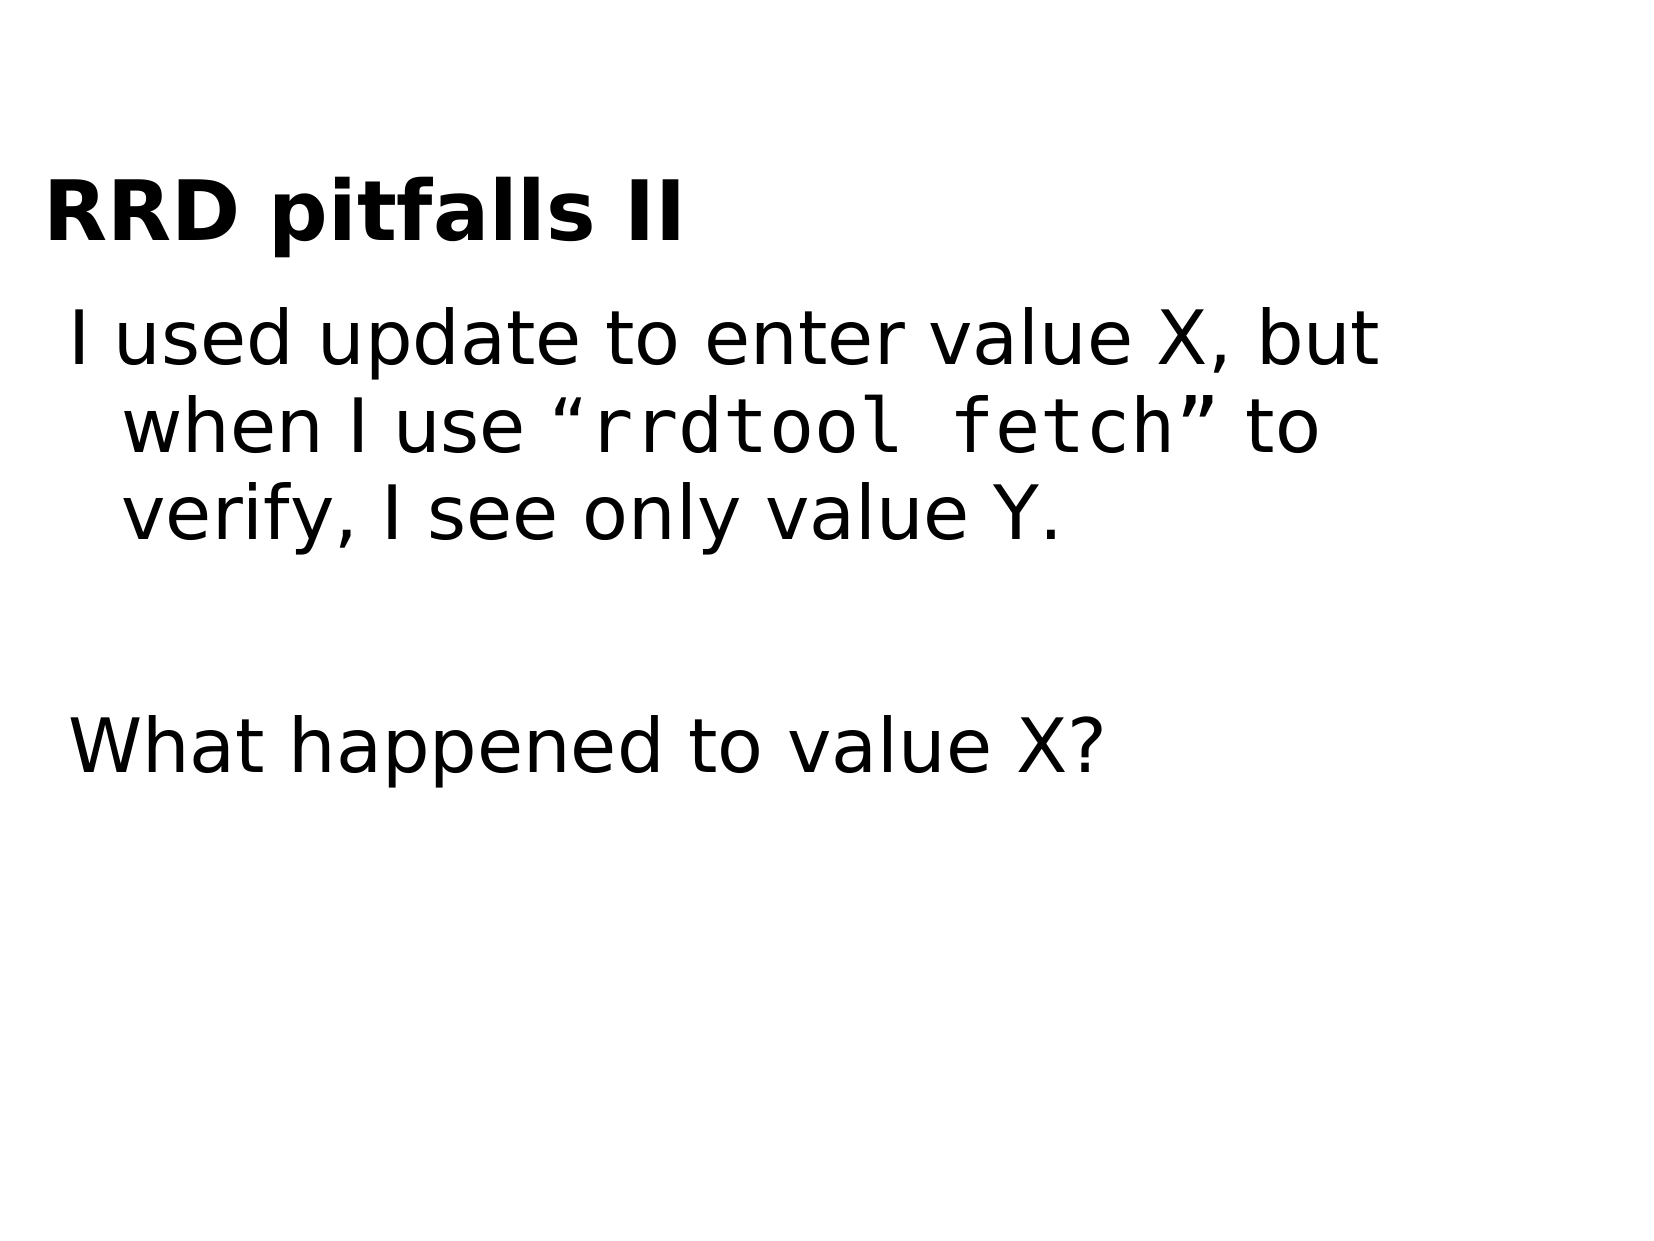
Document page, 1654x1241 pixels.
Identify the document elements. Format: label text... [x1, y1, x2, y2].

list I used update to enter value X, but when I use “rrdtool fetch” to verify, I see only value Y. What happened to value X? [50, 295, 1571, 1099]
title RRD pitfalls II [43, 137, 1581, 287]
